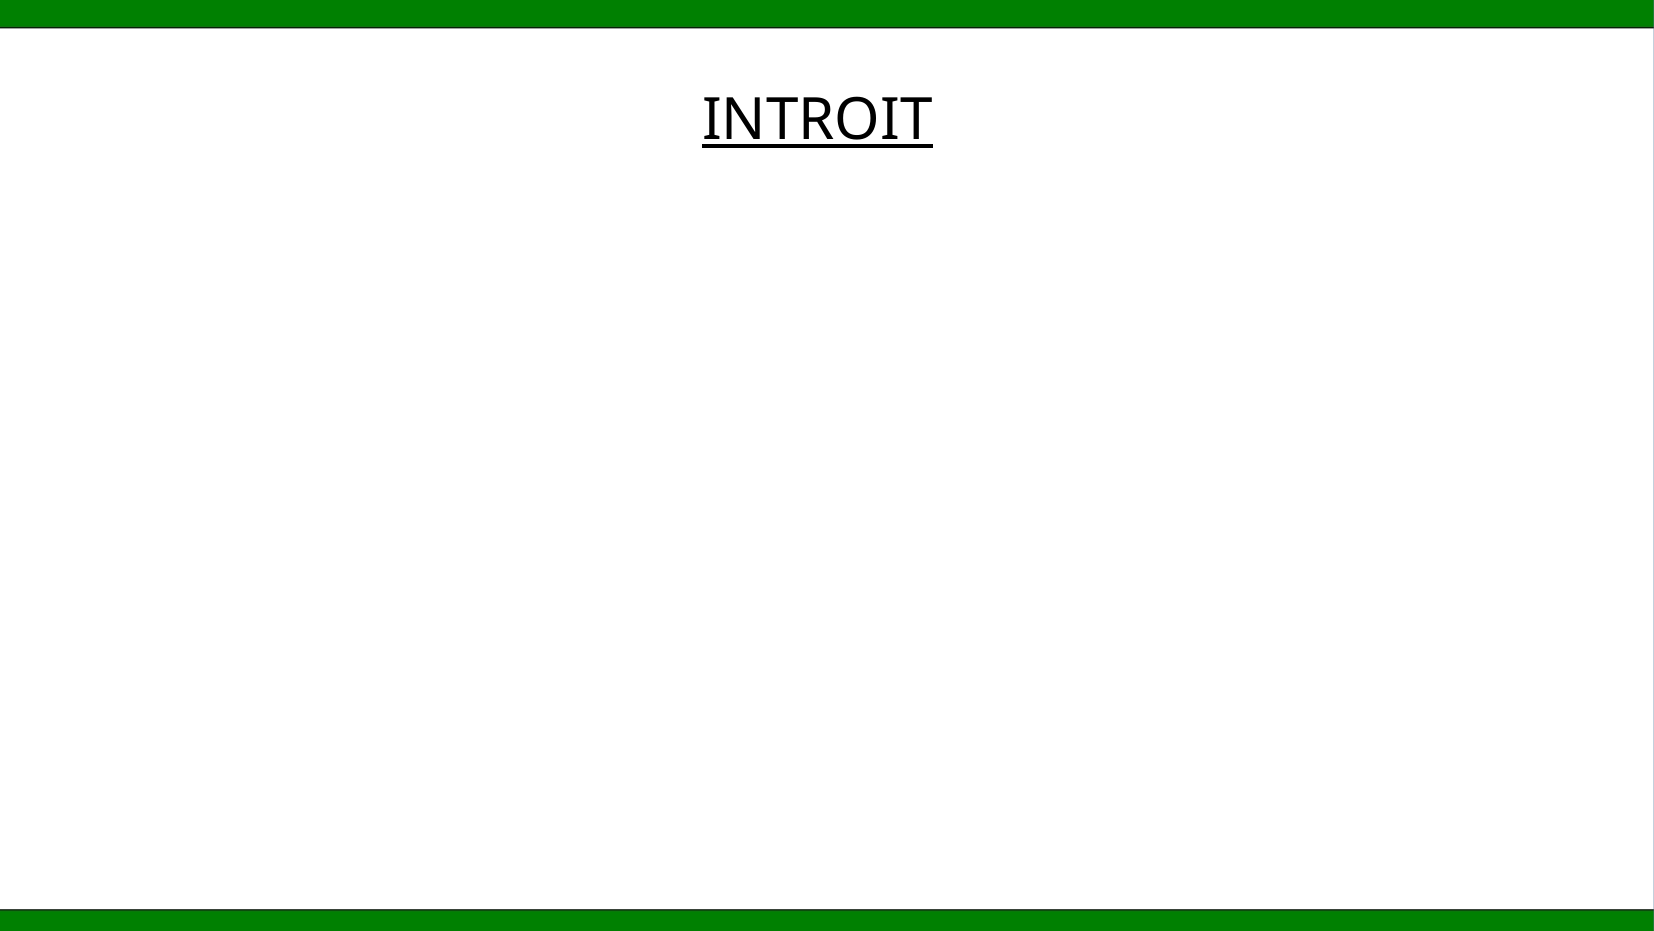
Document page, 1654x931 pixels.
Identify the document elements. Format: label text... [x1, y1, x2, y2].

text_box INTROIT [105, 30, 1531, 161]
picture [0, 0, 1654, 931]
